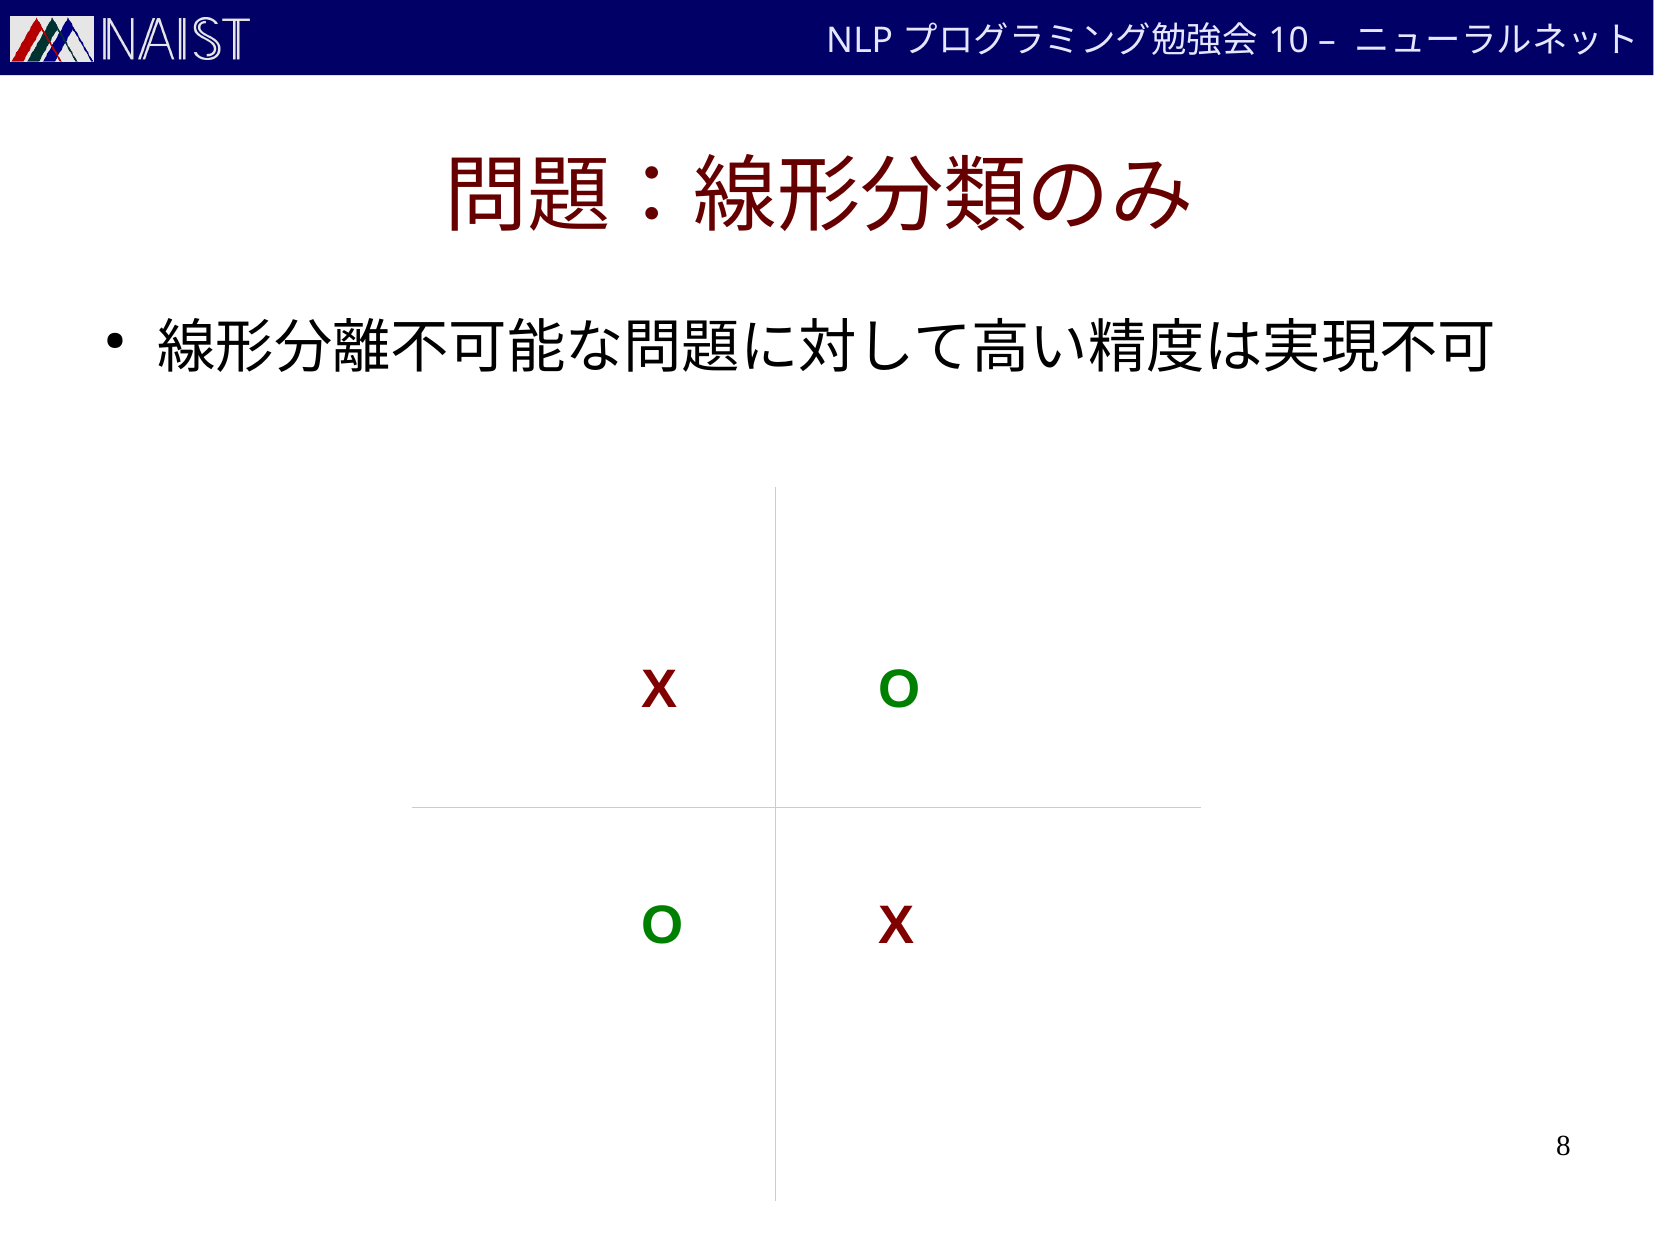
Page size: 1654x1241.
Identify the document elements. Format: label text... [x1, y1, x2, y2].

text_box X [626, 651, 693, 727]
picture [10, 16, 94, 62]
text_box X [863, 887, 930, 972]
title 問題：線形分類のみ [75, 92, 1564, 285]
text_box O [863, 651, 936, 727]
list 線形分離不可能な問題に対して高い精度は実現不可 [86, 300, 1576, 1119]
text_box O [627, 887, 699, 963]
picture [102, 17, 251, 60]
